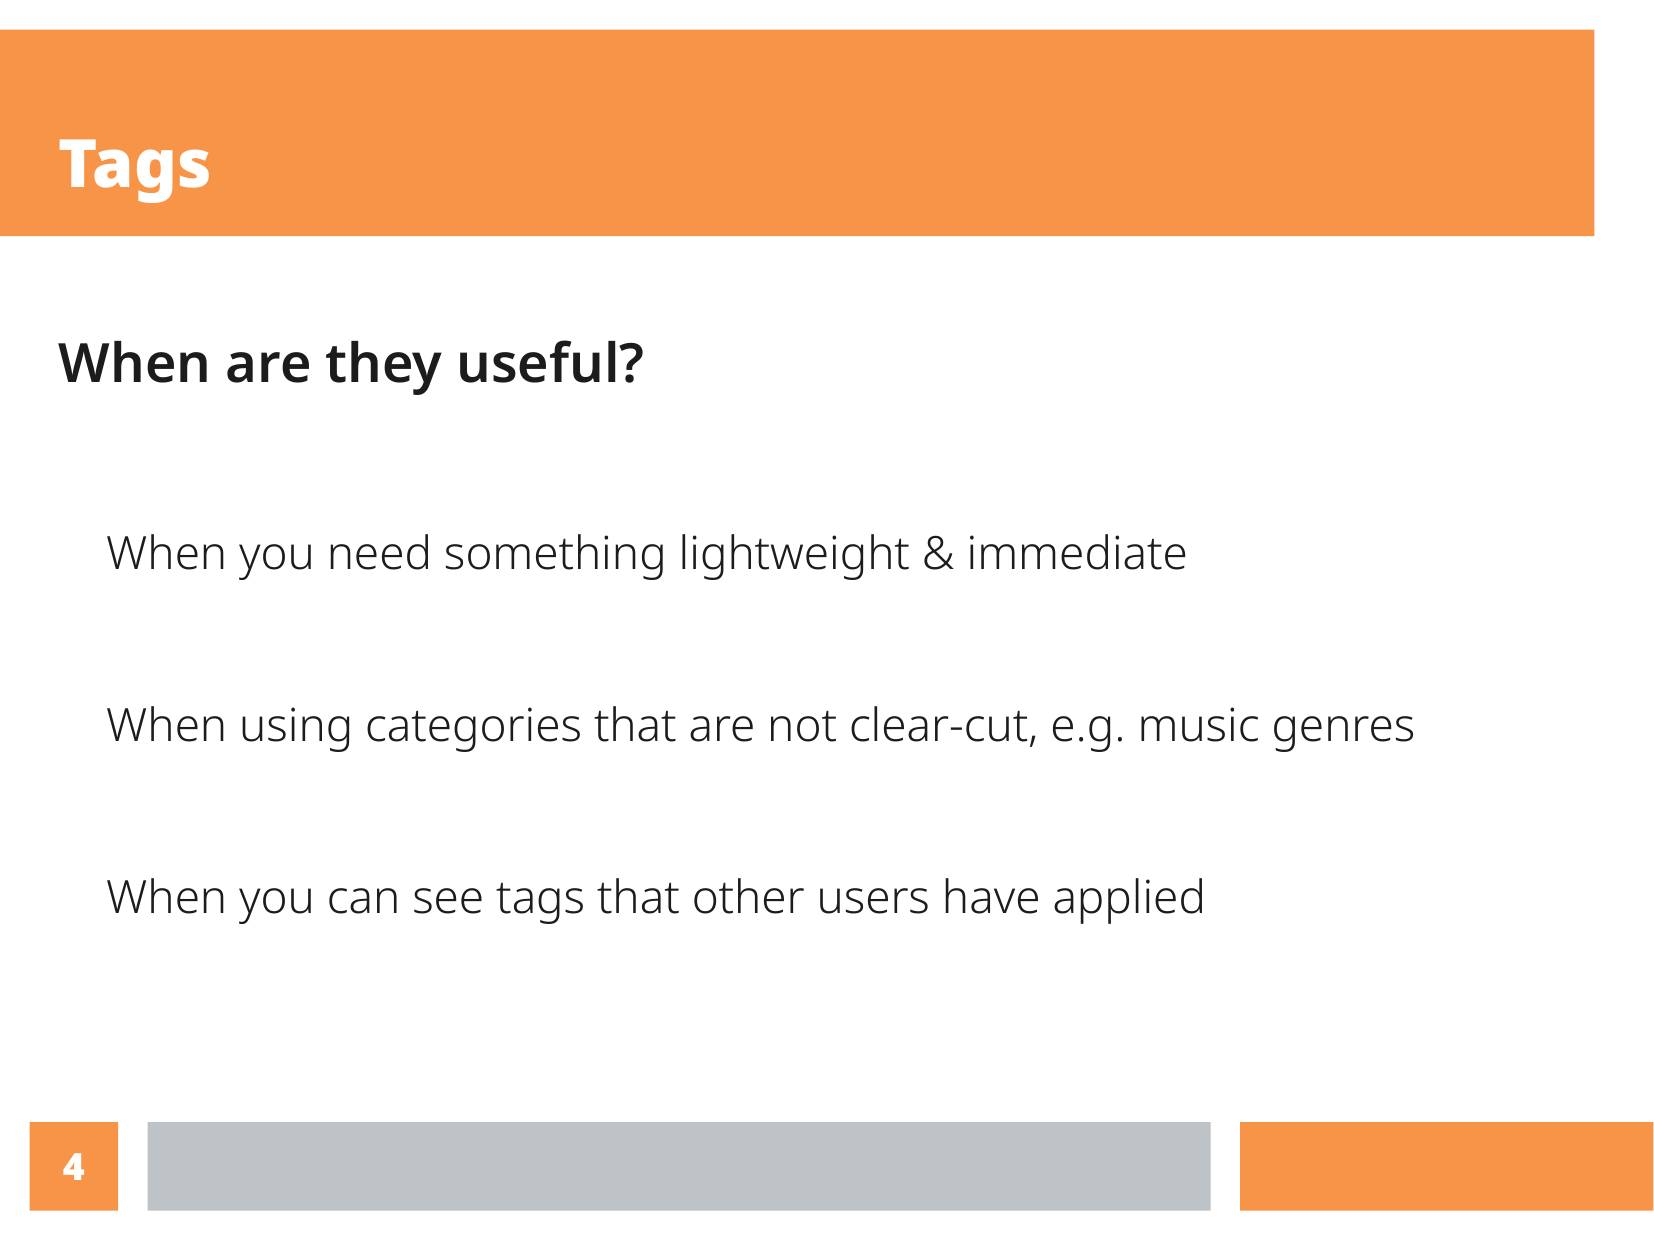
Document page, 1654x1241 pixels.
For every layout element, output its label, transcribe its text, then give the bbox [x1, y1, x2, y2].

title Tags [59, 59, 1595, 207]
list When are they useful? When you need something lightweight & immediate When using categories that are not clear-cut, e.g. music genres When you can see tags that other users have applied [59, 324, 1565, 1093]
